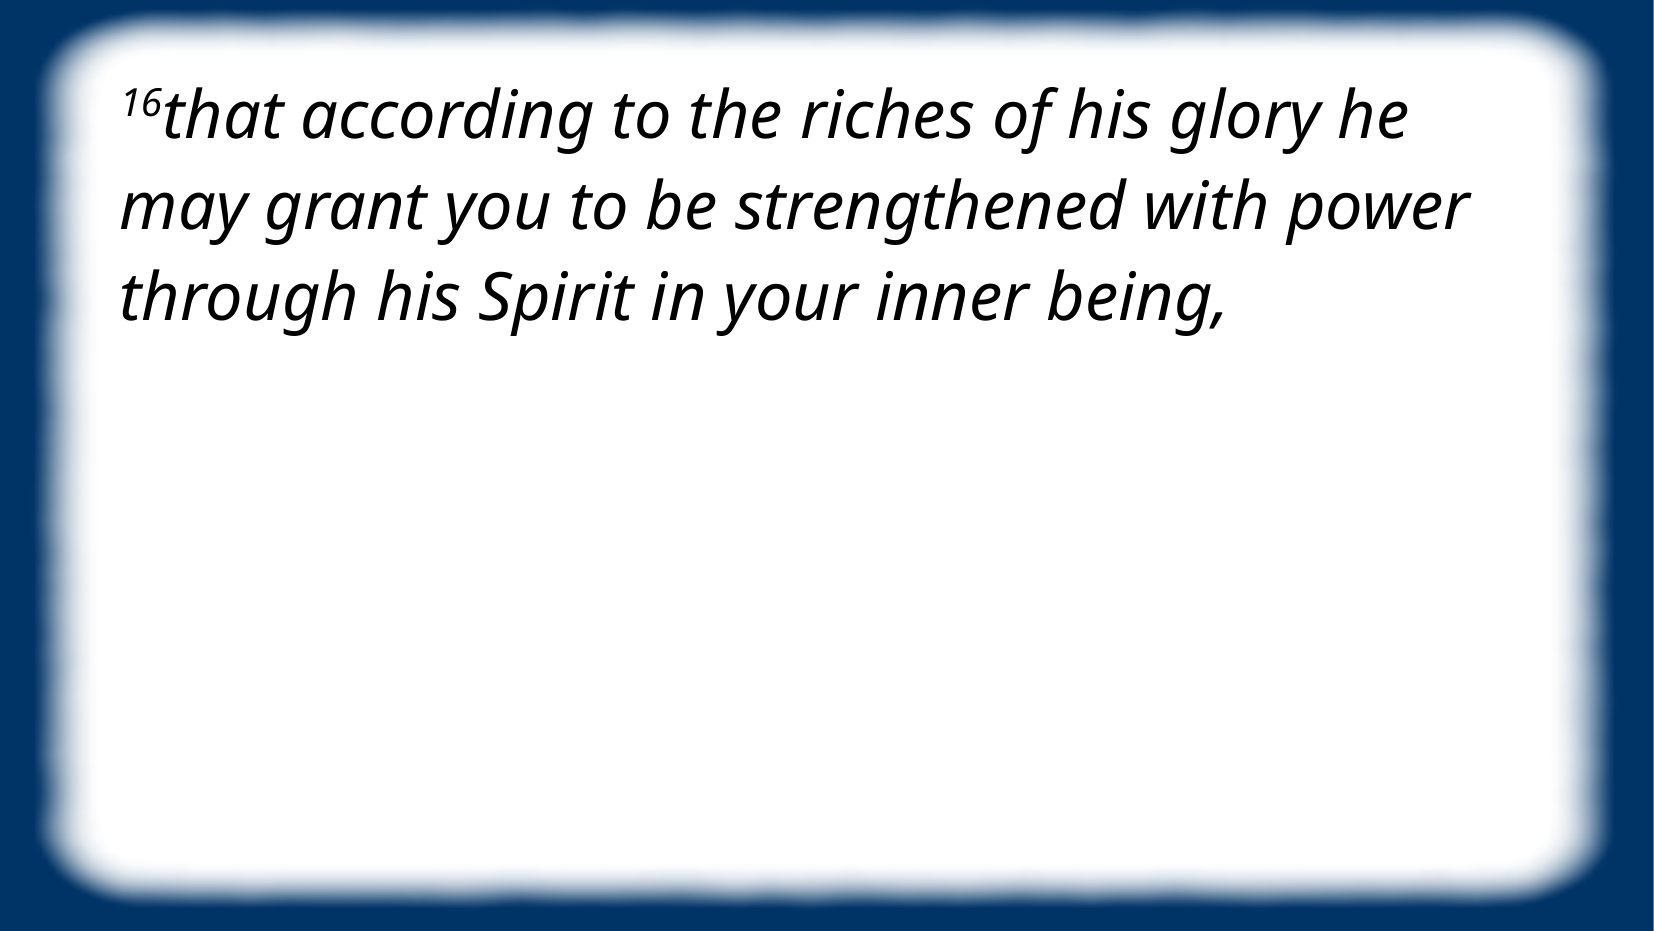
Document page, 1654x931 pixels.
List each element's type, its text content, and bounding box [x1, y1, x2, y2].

picture [0, 0, 1654, 931]
text_box 16that according to the riches of his glory he may grant you to be strengthened with power through his Spirit in your inner being, [105, 60, 1546, 354]
